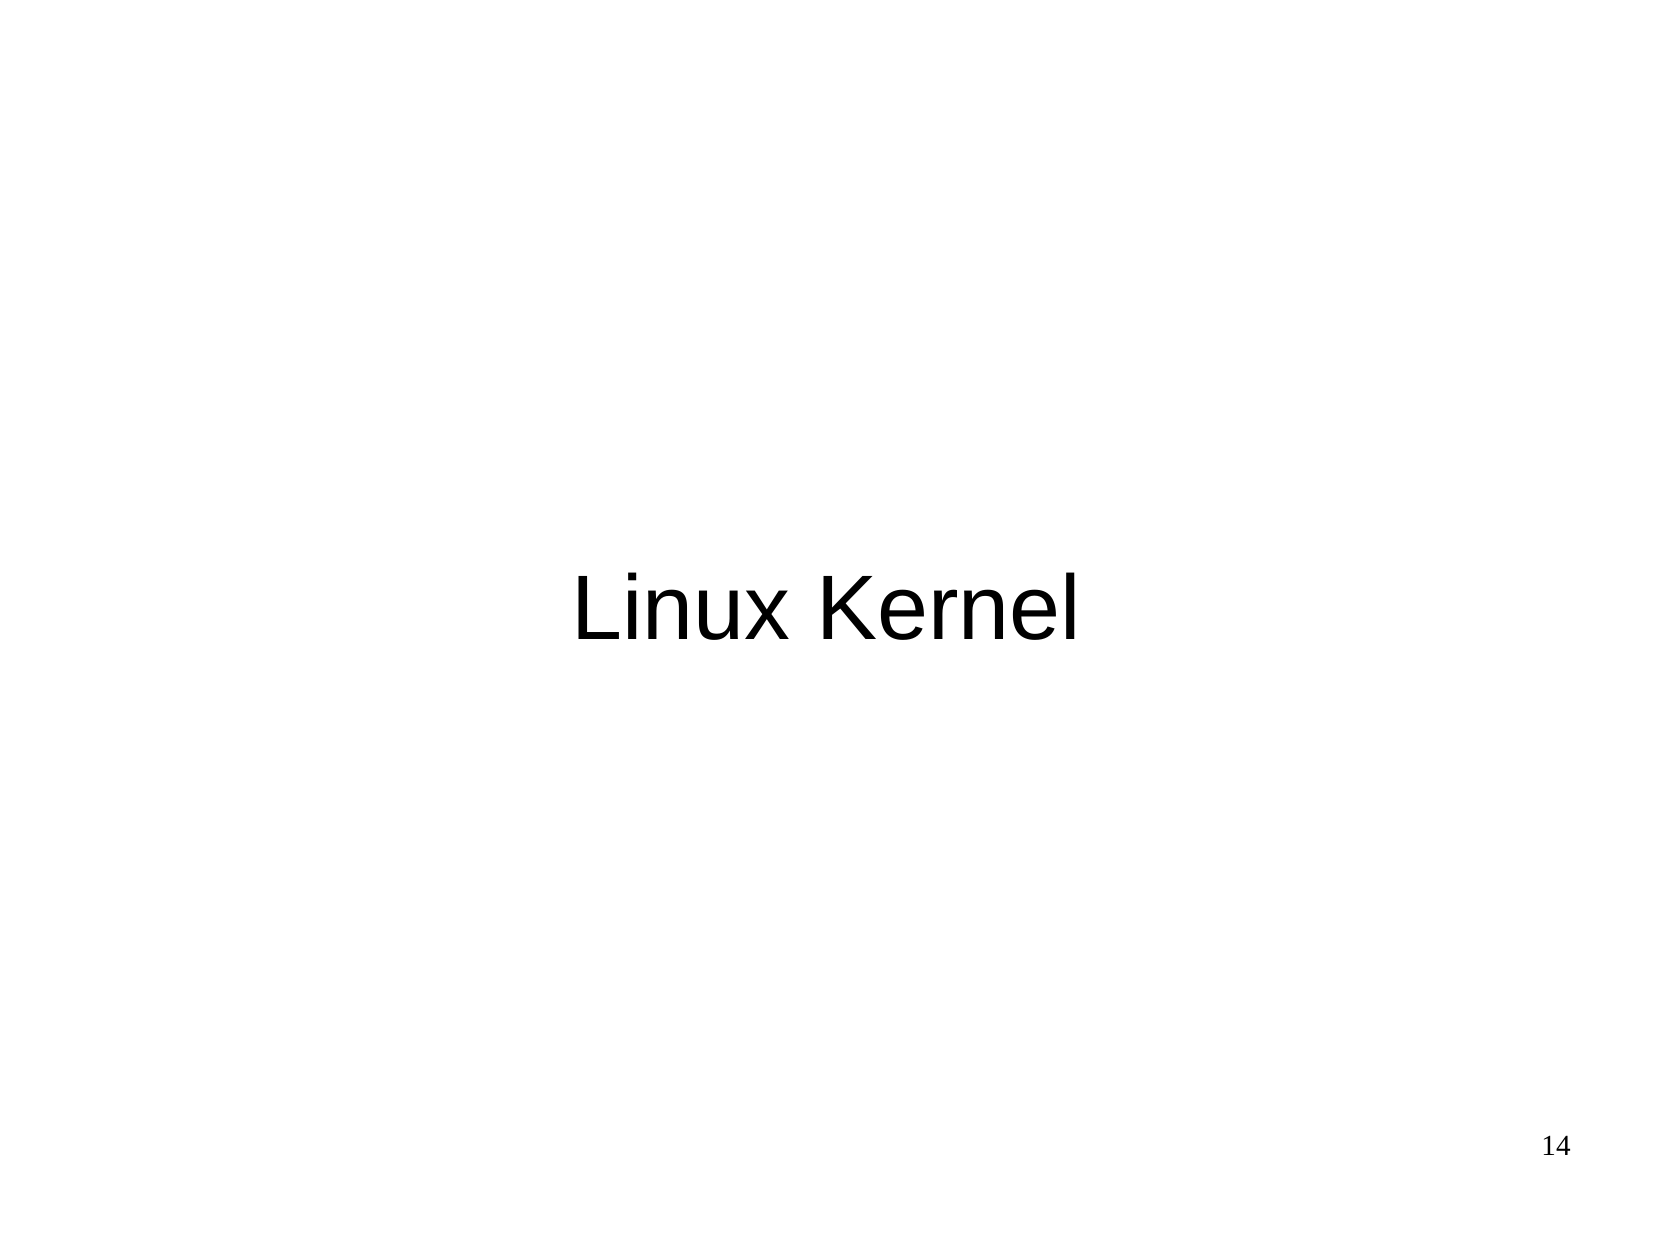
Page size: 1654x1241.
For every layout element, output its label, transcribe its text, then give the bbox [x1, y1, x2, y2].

title Linux Kernel [82, 511, 1571, 704]
